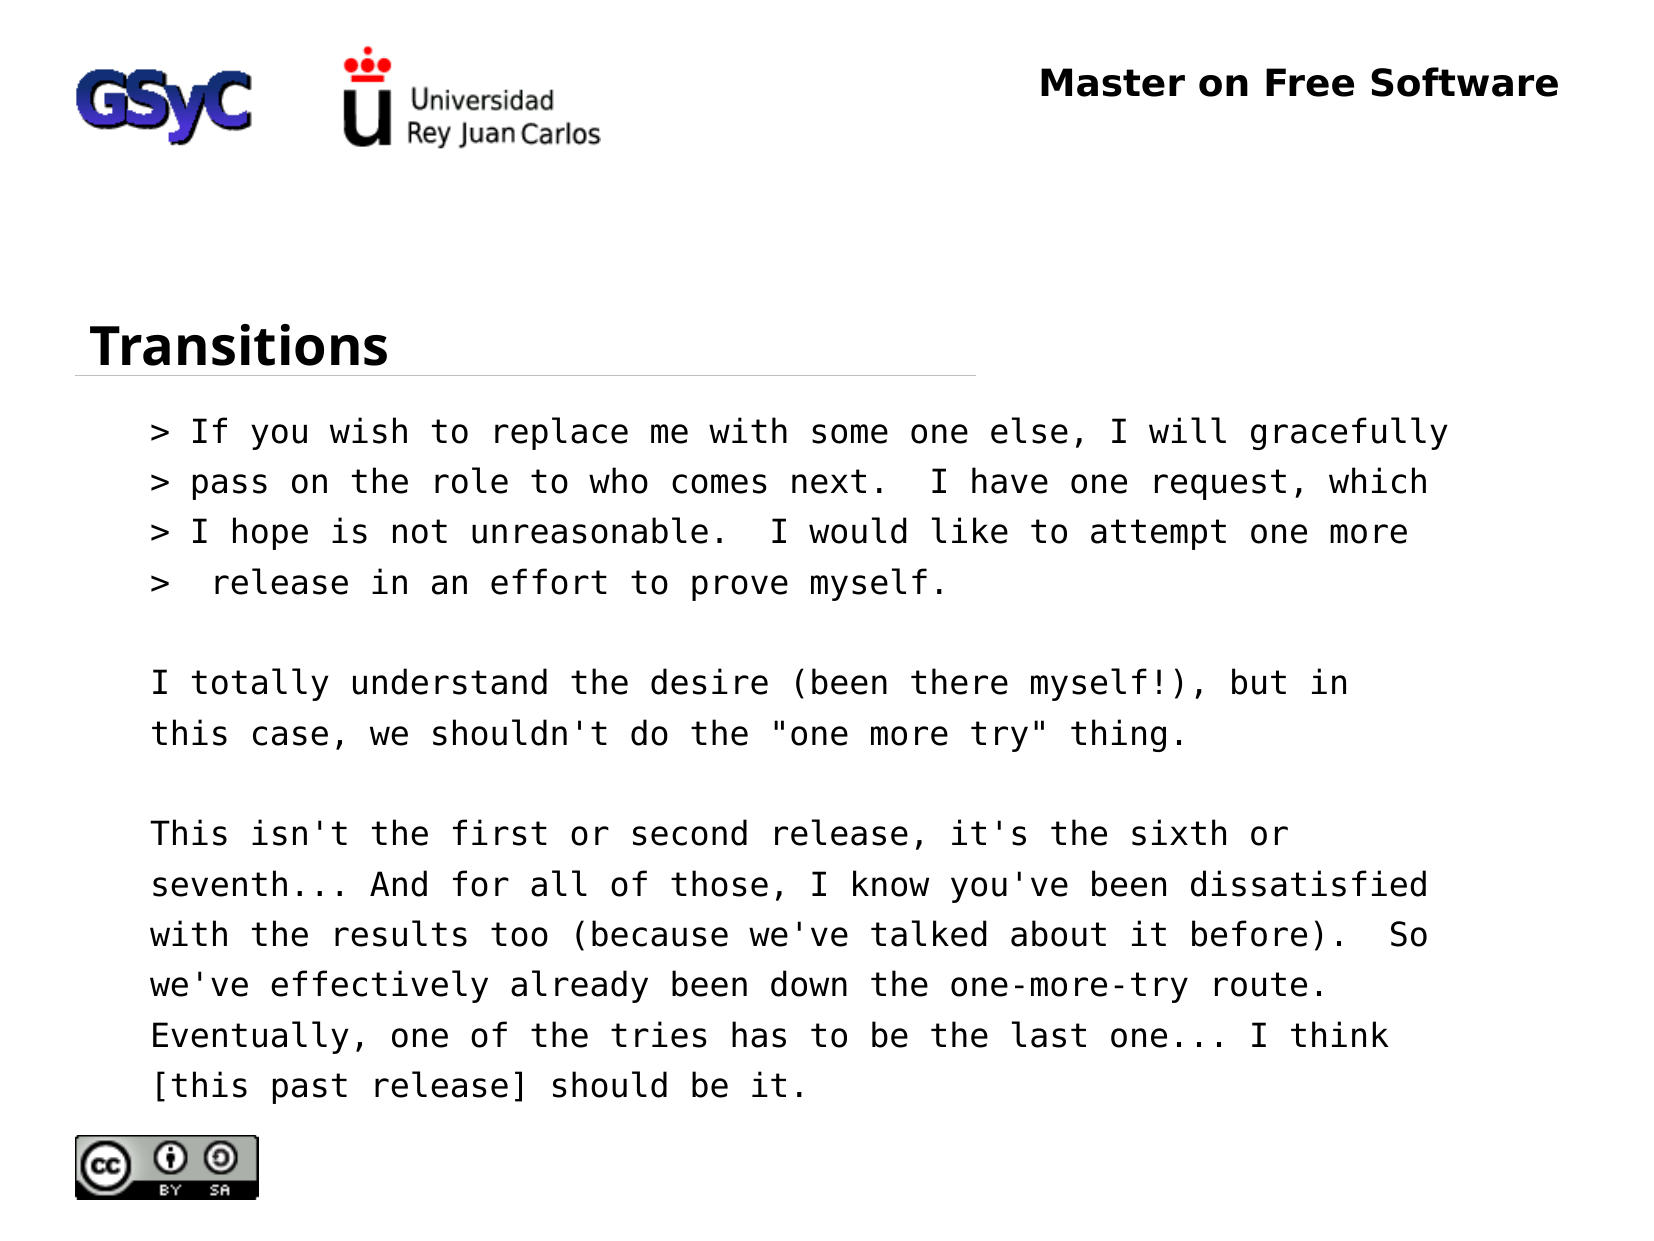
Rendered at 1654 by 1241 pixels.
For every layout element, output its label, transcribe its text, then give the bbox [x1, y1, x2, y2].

list > If you wish to replace me with some one else, I will gracefully > pass on the role to who comes next. I have one request, which > I hope is not unreasonable. I would like to attempt one more > release in an effort to prove myself. I totally understand the desire (been there myself!), but in this case, we shouldn't do the "one more try" thing. This isn't the first or second release, it's the sixth or seventh... And for all of those, I know you've been dissatisfied with the results too (because we've talked about it before). So we've effectively already been down the one-more-try route. Eventually, one of the tries has to be the last one... I think [this past release] should be it. [150, 412, 1639, 1241]
text_box Transitions [75, 300, 1538, 381]
picture [75, 1163, 150, 1200]
text_box [75, 412, 150, 1163]
picture [75, 46, 601, 150]
